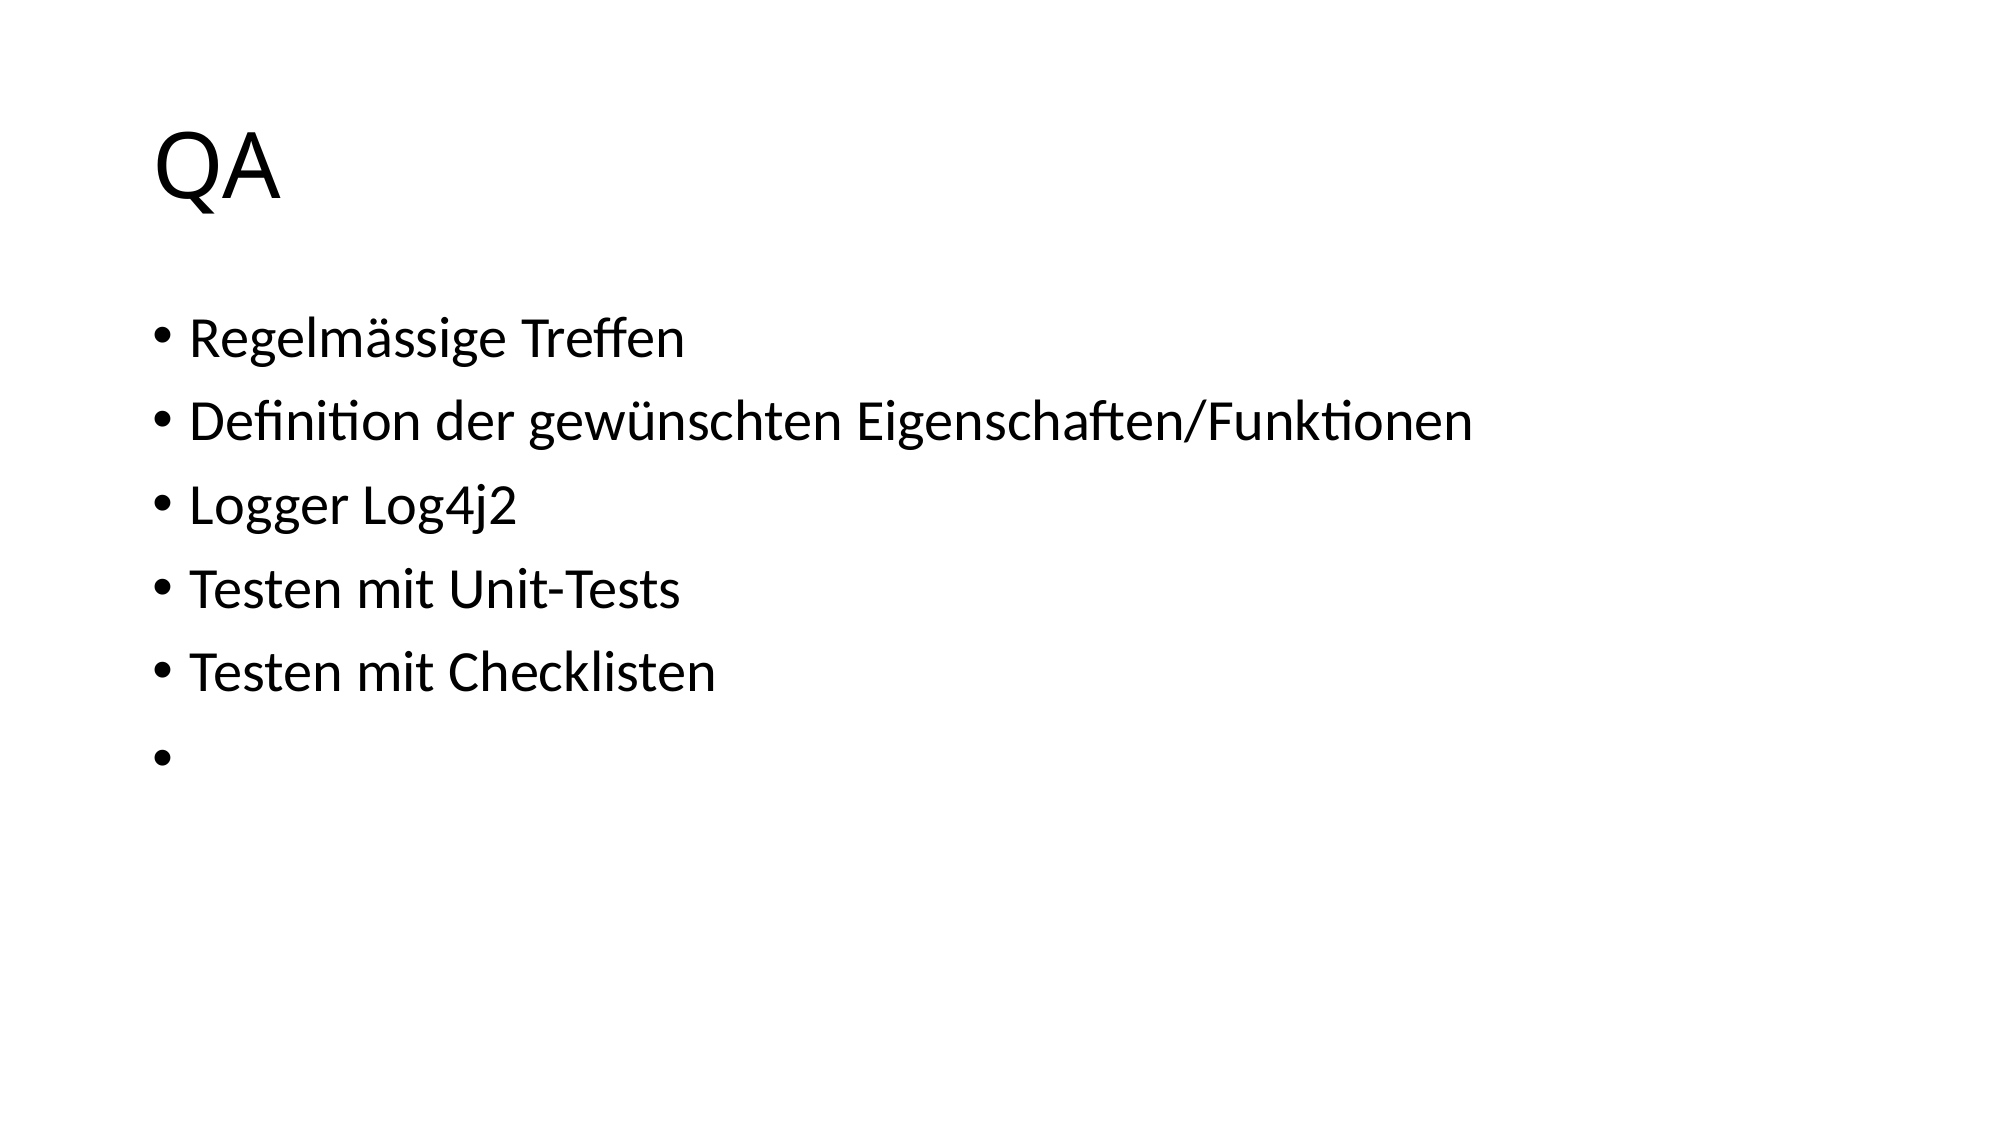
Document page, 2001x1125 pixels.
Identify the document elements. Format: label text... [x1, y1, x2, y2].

list Regelmässige Treffen Definition der gewünschten Eigenschaften/Funktionen Logger Log4j2 Testen mit Unit-Tests Testen mit Checklisten [137, 299, 1863, 1014]
title QA [137, 59, 1863, 278]
